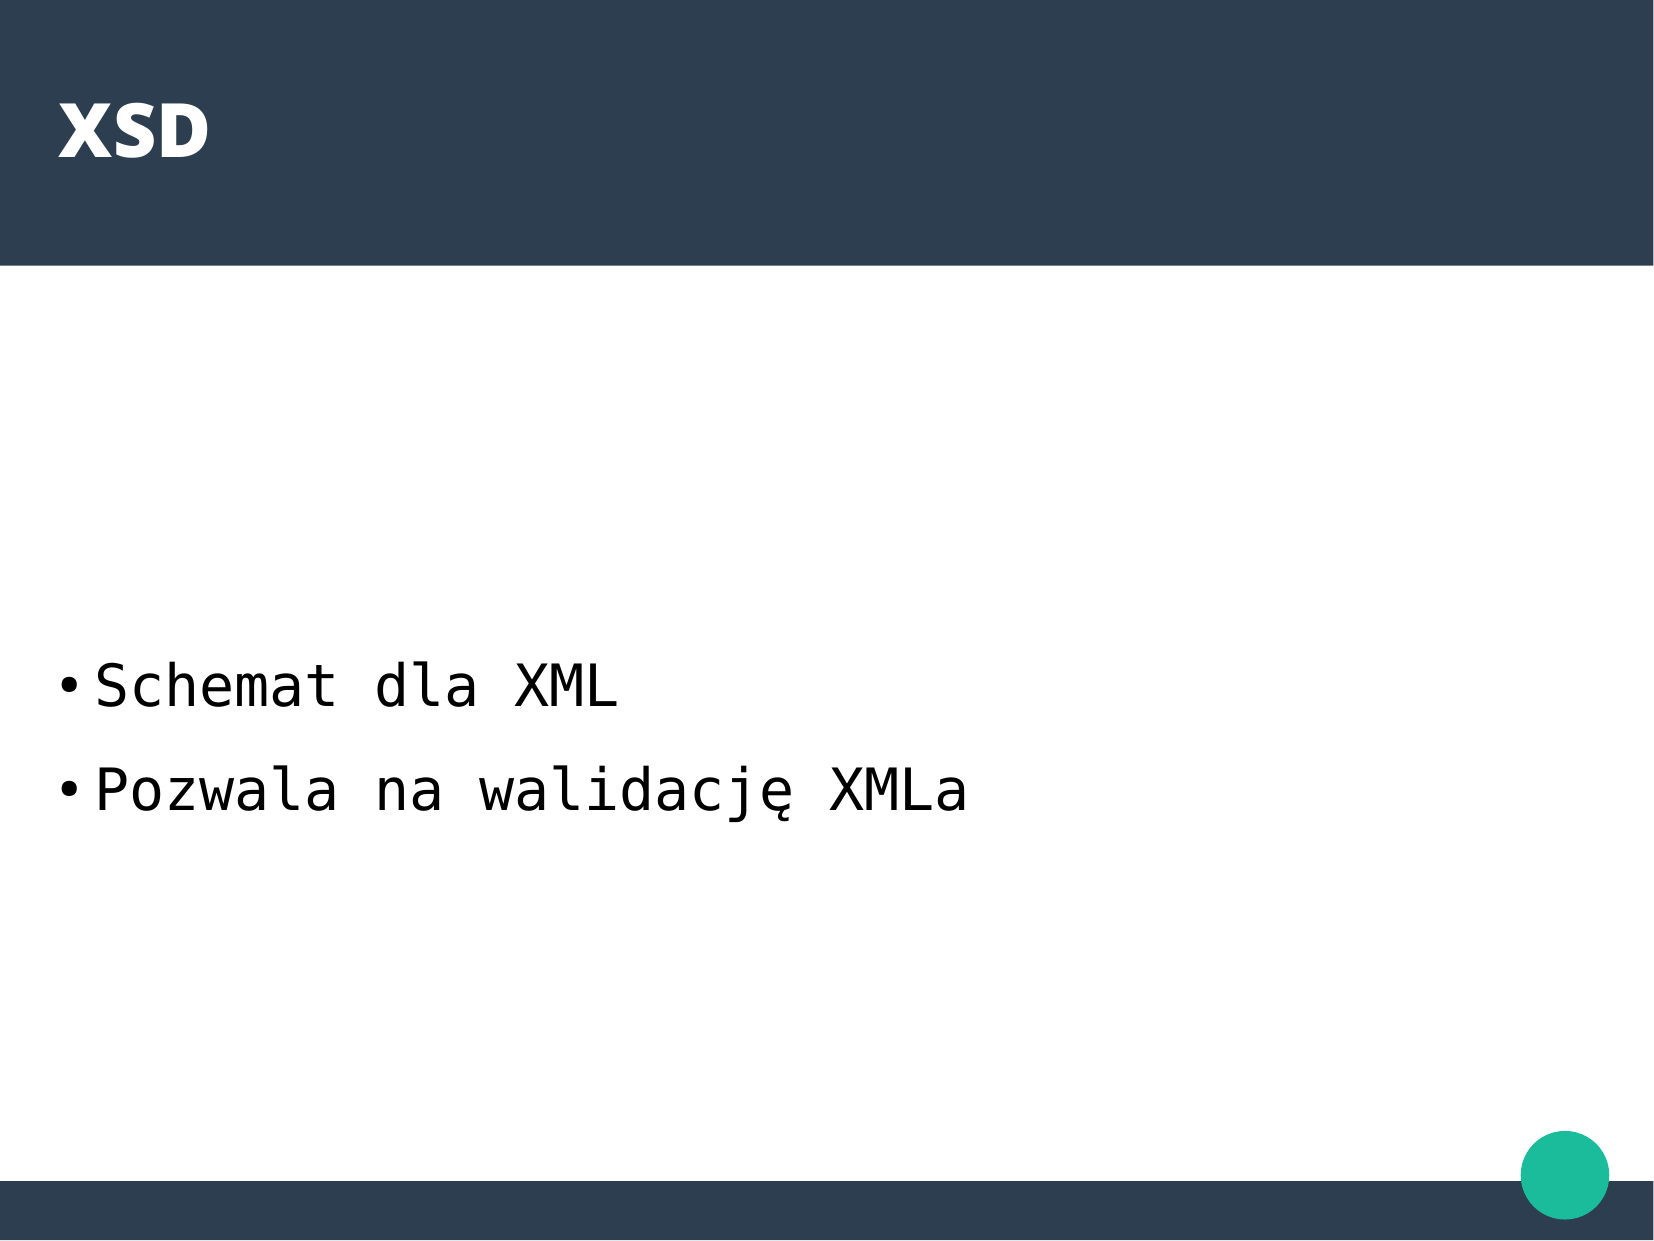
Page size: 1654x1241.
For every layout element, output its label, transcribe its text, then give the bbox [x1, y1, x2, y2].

subtitle Schemat dla XML Pozwala na walidację XMLa [59, 324, 1595, 1152]
title XSD [59, 24, 1595, 232]
